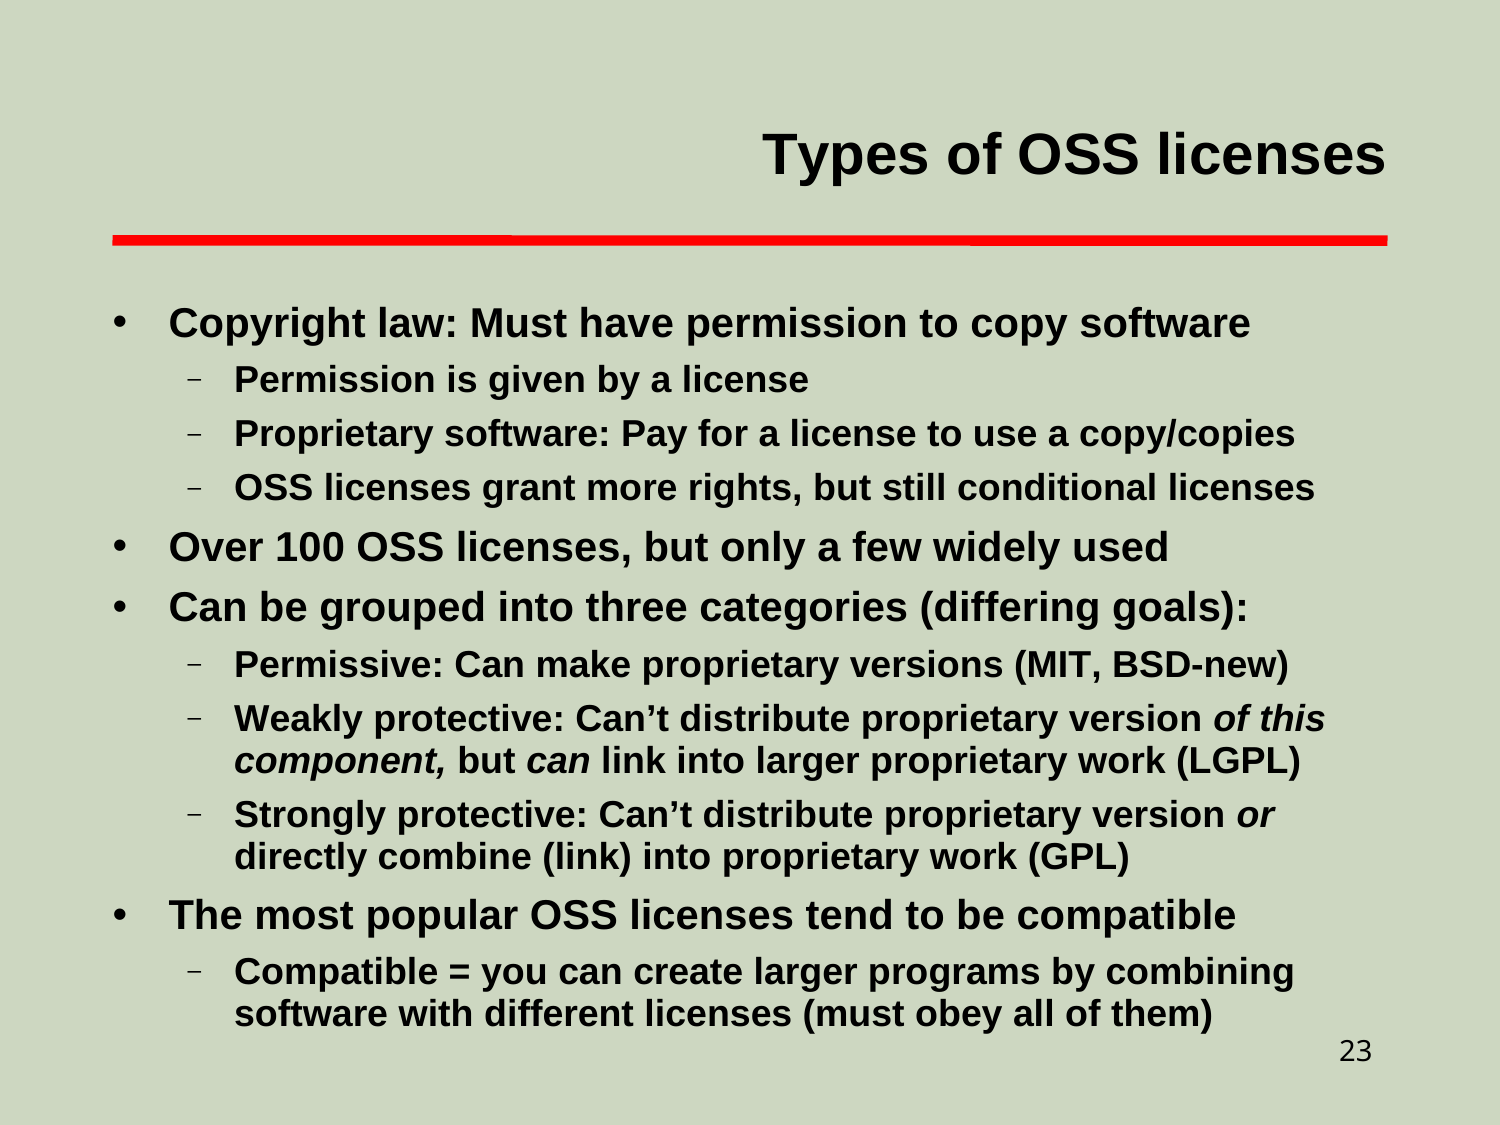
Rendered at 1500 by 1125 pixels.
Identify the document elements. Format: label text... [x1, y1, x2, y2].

list Copyright law: Must have permission to copy software Permission is given by a license Proprietary software: Pay for a license to use a copy/copies OSS licenses grant more rights, but still conditional licenses Over 100 OSS licenses, but only a few widely used Can be grouped into three categories (differing goals): Permissive: Can make proprietary versions (MIT, BSD-new) Weakly protective: Can’t distribute proprietary version of this component, but can link into larger proprietary work (LGPL) Strongly protective: Can’t distribute proprietary version or directly combine (link) into proprietary work (GPL) The most popular OSS licenses tend to be compatible Compatible = you can create larger programs by combining software with different licenses (must obey all of them) [112, 299, 1388, 1084]
title Types of OSS licenses [337, 93, 1388, 217]
